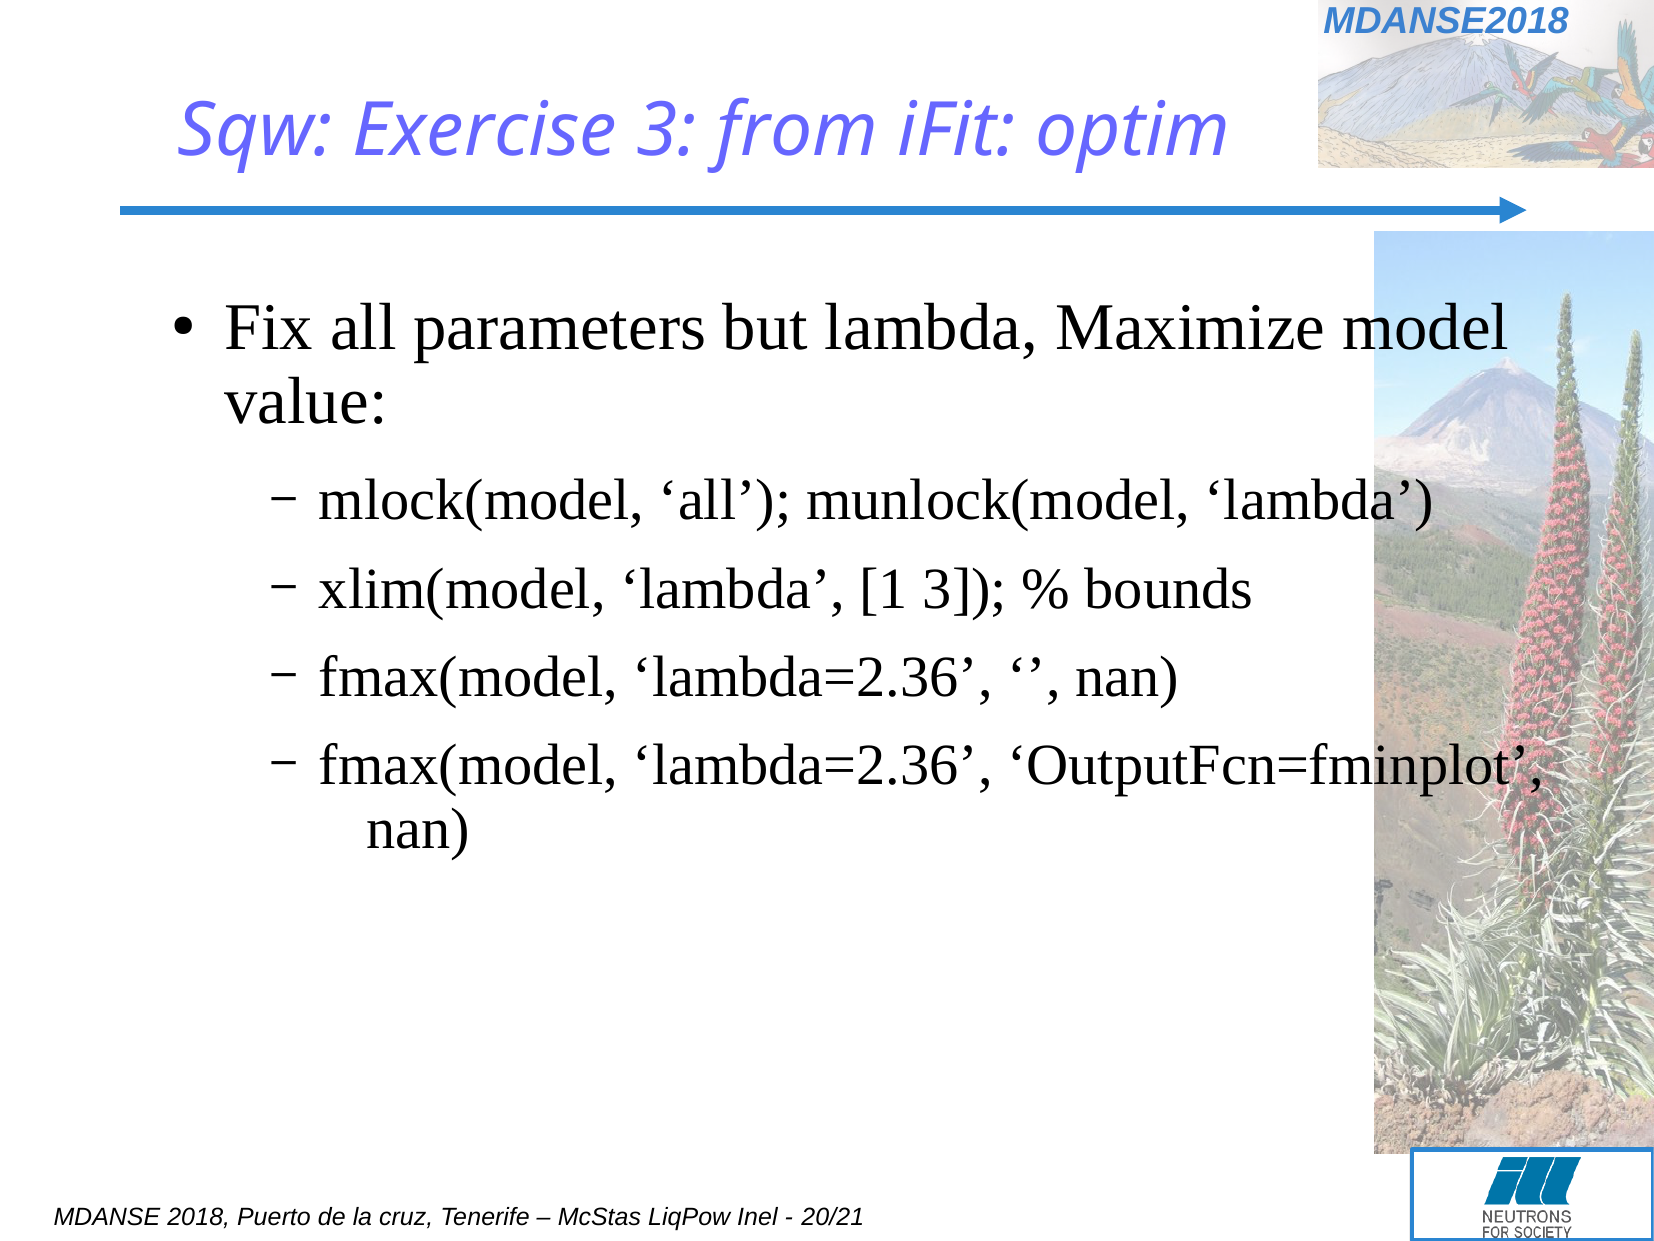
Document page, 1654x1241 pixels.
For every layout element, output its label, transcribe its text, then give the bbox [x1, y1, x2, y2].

title Sqw: Exercise 3: from iFit: optim [82, 49, 1328, 203]
picture [1479, 1153, 1583, 1241]
list Fix all parameters but lambda, Maximize model value: mlock(model, ‘all’); munlock(model, ‘lambda’) xlim(model, ‘lambda’, [1 3]); % bounds fmax(model, ‘lambda=2.36’, ‘’, nan) fmax(model, ‘lambda=2.36’, ‘OutputFcn=fminplot’, nan) [82, 290, 1571, 1010]
